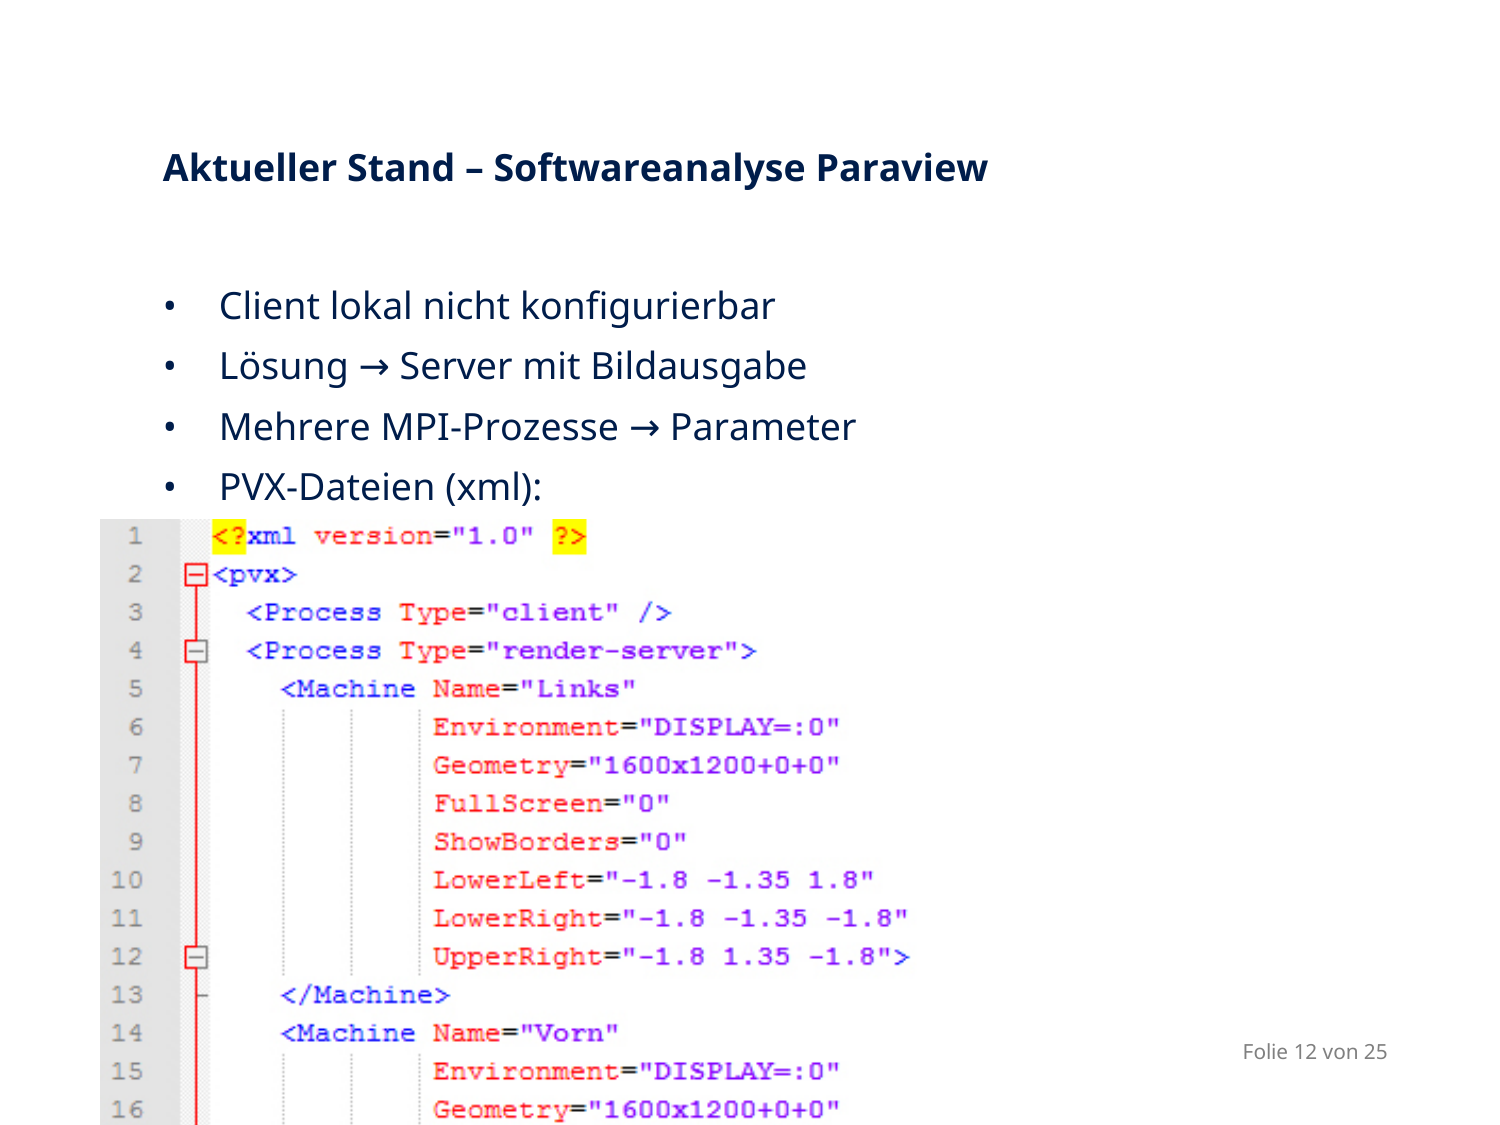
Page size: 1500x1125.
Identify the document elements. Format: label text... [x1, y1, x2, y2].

picture [100, 519, 1106, 1125]
list Aktueller Stand – Softwareanalyse Paraview Client lokal nicht konfigurierbar Lösung → Server mit Bildausgabe Mehrere MPI-Prozesse → Parameter PVX-Dateien (xml): [162, 133, 1418, 709]
